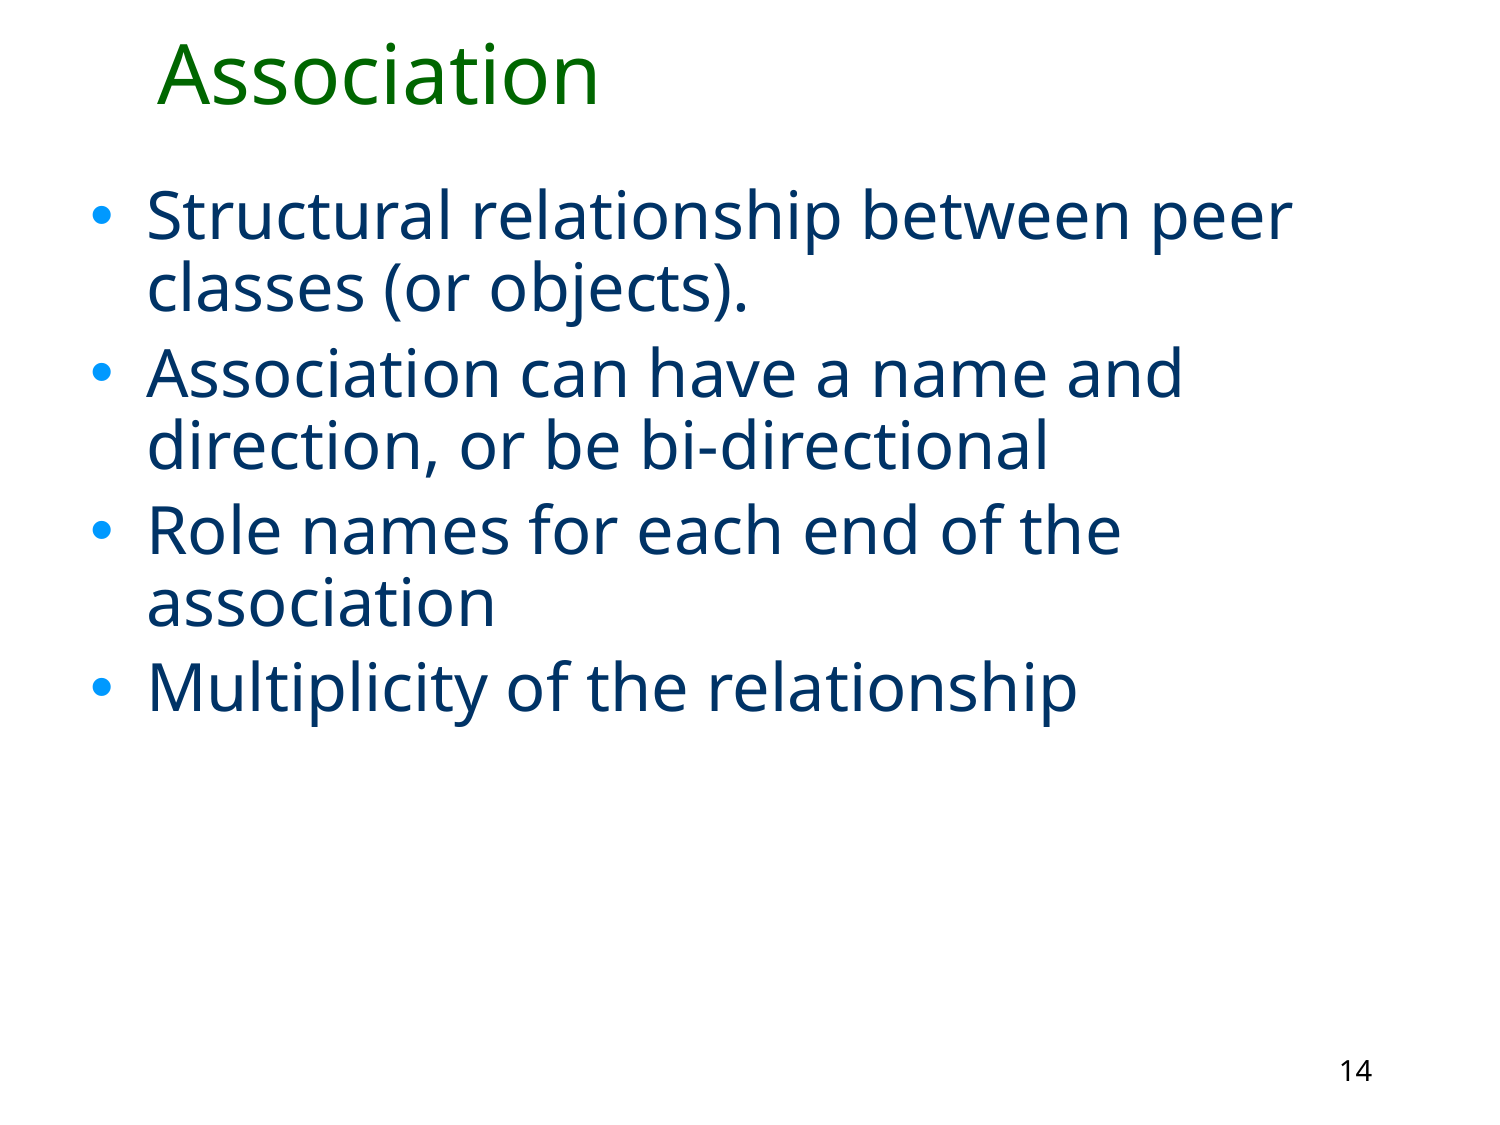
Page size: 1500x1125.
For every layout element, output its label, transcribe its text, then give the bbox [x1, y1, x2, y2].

list Structural relationship between peer classes (or objects). Association can have a name and direction, or be bi-directional Role names for each end of the association Multiplicity of the relationship [75, 174, 1406, 863]
title Association [142, 12, 1482, 129]
slide_number <number> [1074, 1025, 1388, 1100]
